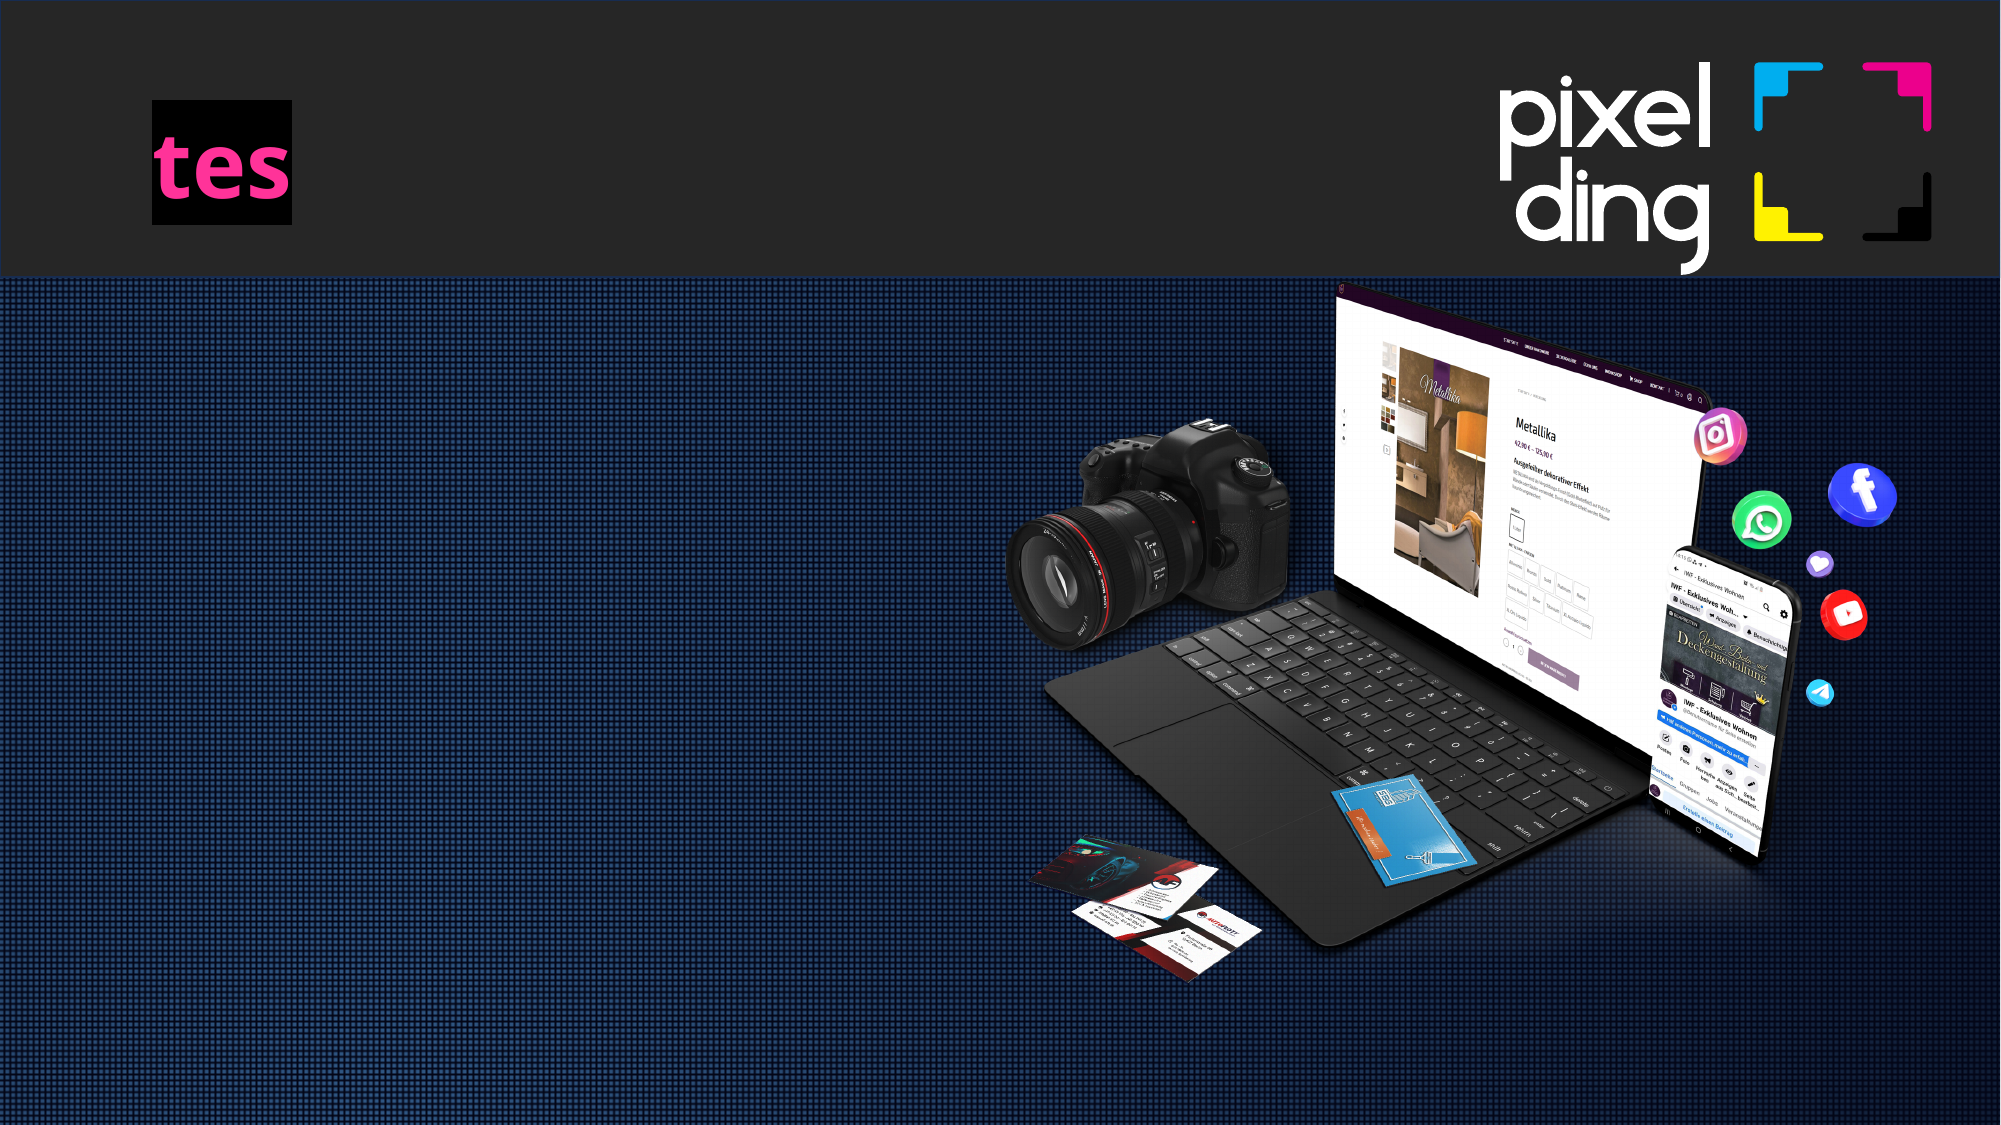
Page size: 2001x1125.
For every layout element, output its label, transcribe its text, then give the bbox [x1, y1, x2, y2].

picture [999, 277, 1898, 992]
title tes [137, 59, 1863, 278]
